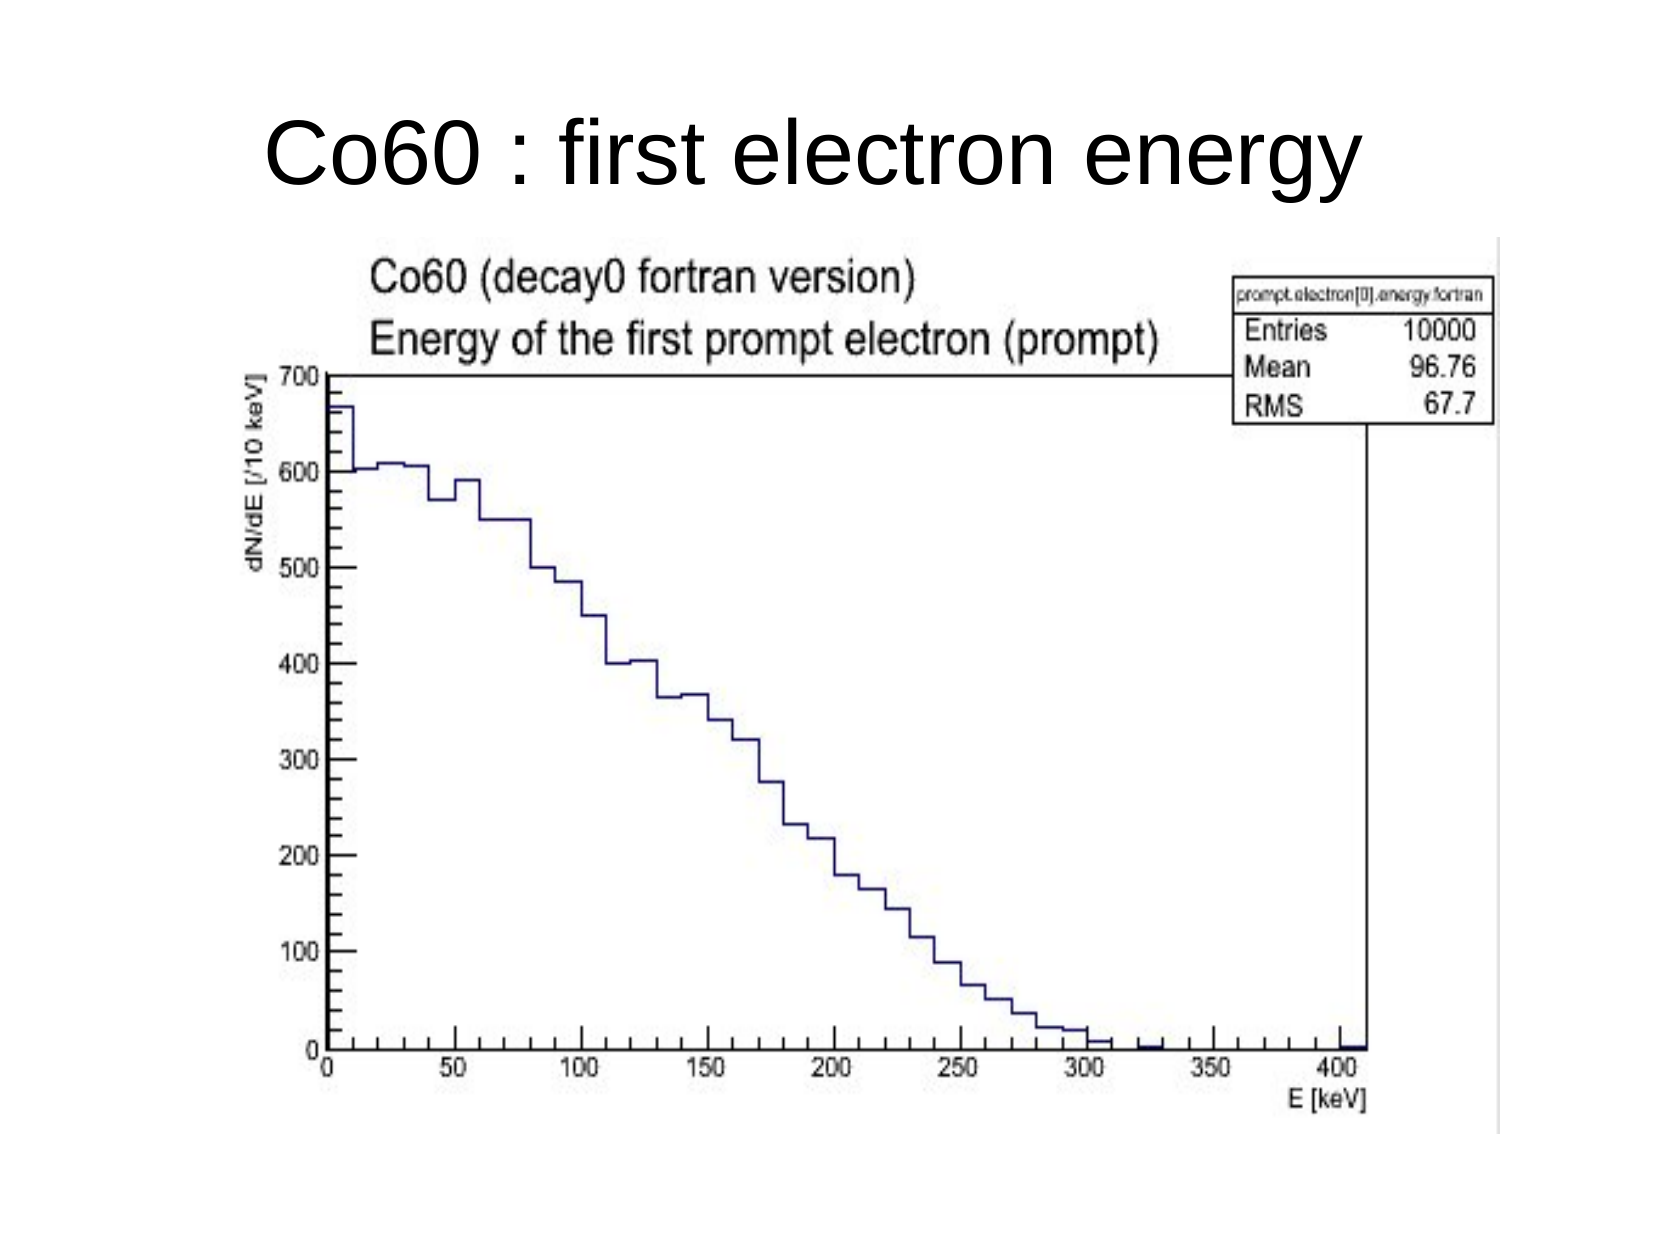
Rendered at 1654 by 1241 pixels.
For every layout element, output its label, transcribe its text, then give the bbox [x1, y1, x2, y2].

title Co60 : first electron energy [82, 49, 1571, 257]
picture [202, 237, 1501, 1134]
